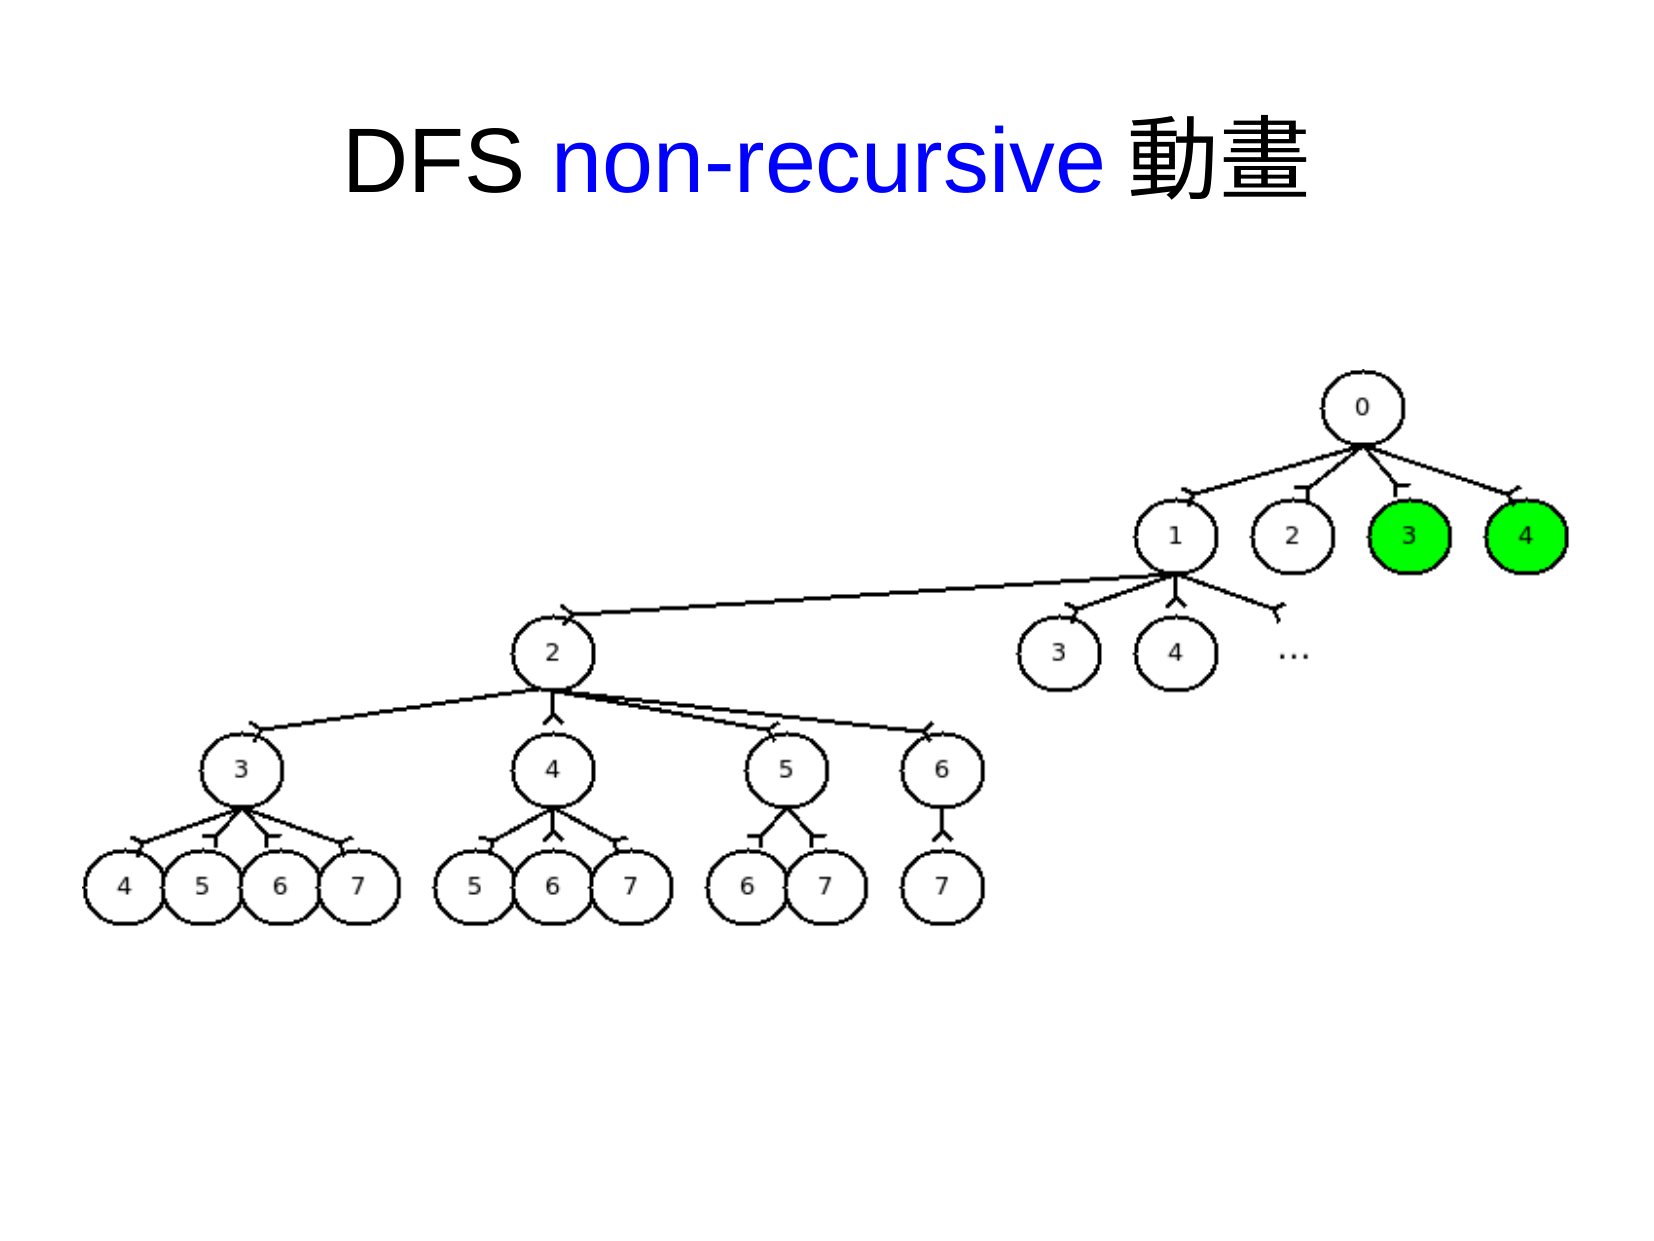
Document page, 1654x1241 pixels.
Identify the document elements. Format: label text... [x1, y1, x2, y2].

picture [82, 369, 1571, 930]
title DFS non-recursive動畫 [82, 49, 1571, 257]
